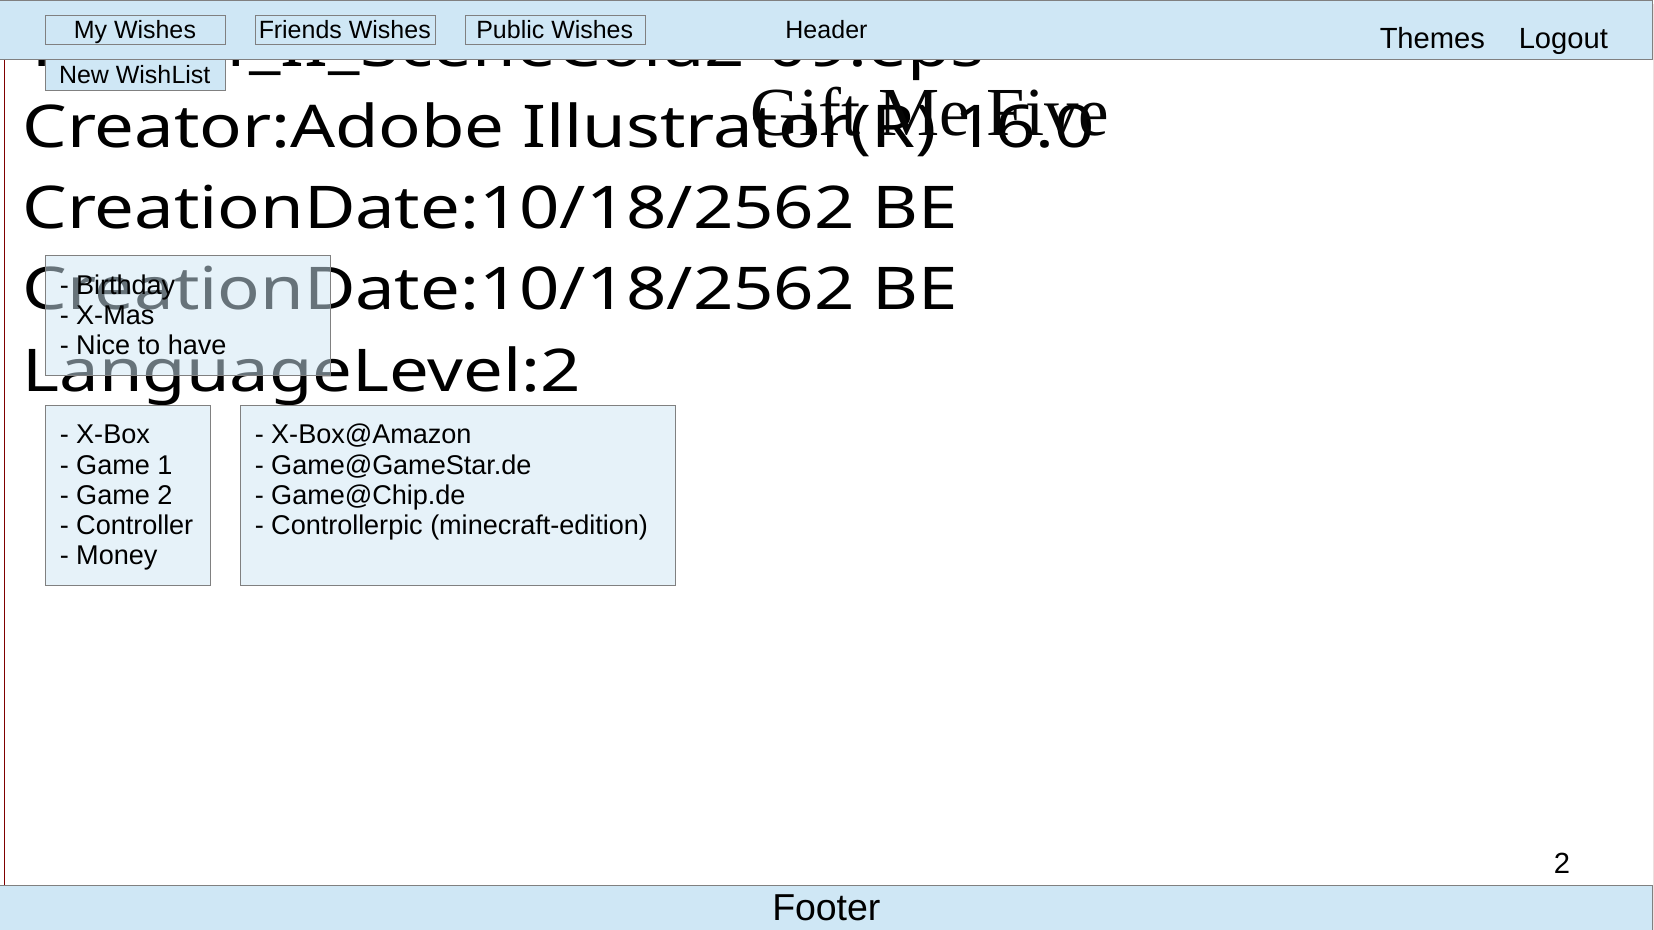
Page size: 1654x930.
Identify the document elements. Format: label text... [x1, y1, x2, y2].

text_box Themes [1365, 15, 1501, 63]
text_box New WishList [45, 59, 226, 91]
text_box My Wishes [45, 15, 226, 45]
text_box Footer [0, 885, 1653, 930]
text_box - X-Box@Amazon - Game@GameStar.de - Game@Chip.de - Controllerpic (minecraft-edition) [240, 405, 676, 586]
text_box - Birthday - X-Mas - Nice to have [45, 255, 331, 376]
text_box Public Wishes [465, 15, 646, 45]
title Gift Me Five [265, 60, 1594, 189]
text_box - X-Box - Game 1 - Game 2 - Controller - Money [45, 405, 211, 586]
text_box Friends Wishes [255, 15, 436, 45]
text_box Header [0, 0, 1653, 60]
text_box Logout [1503, 15, 1624, 63]
